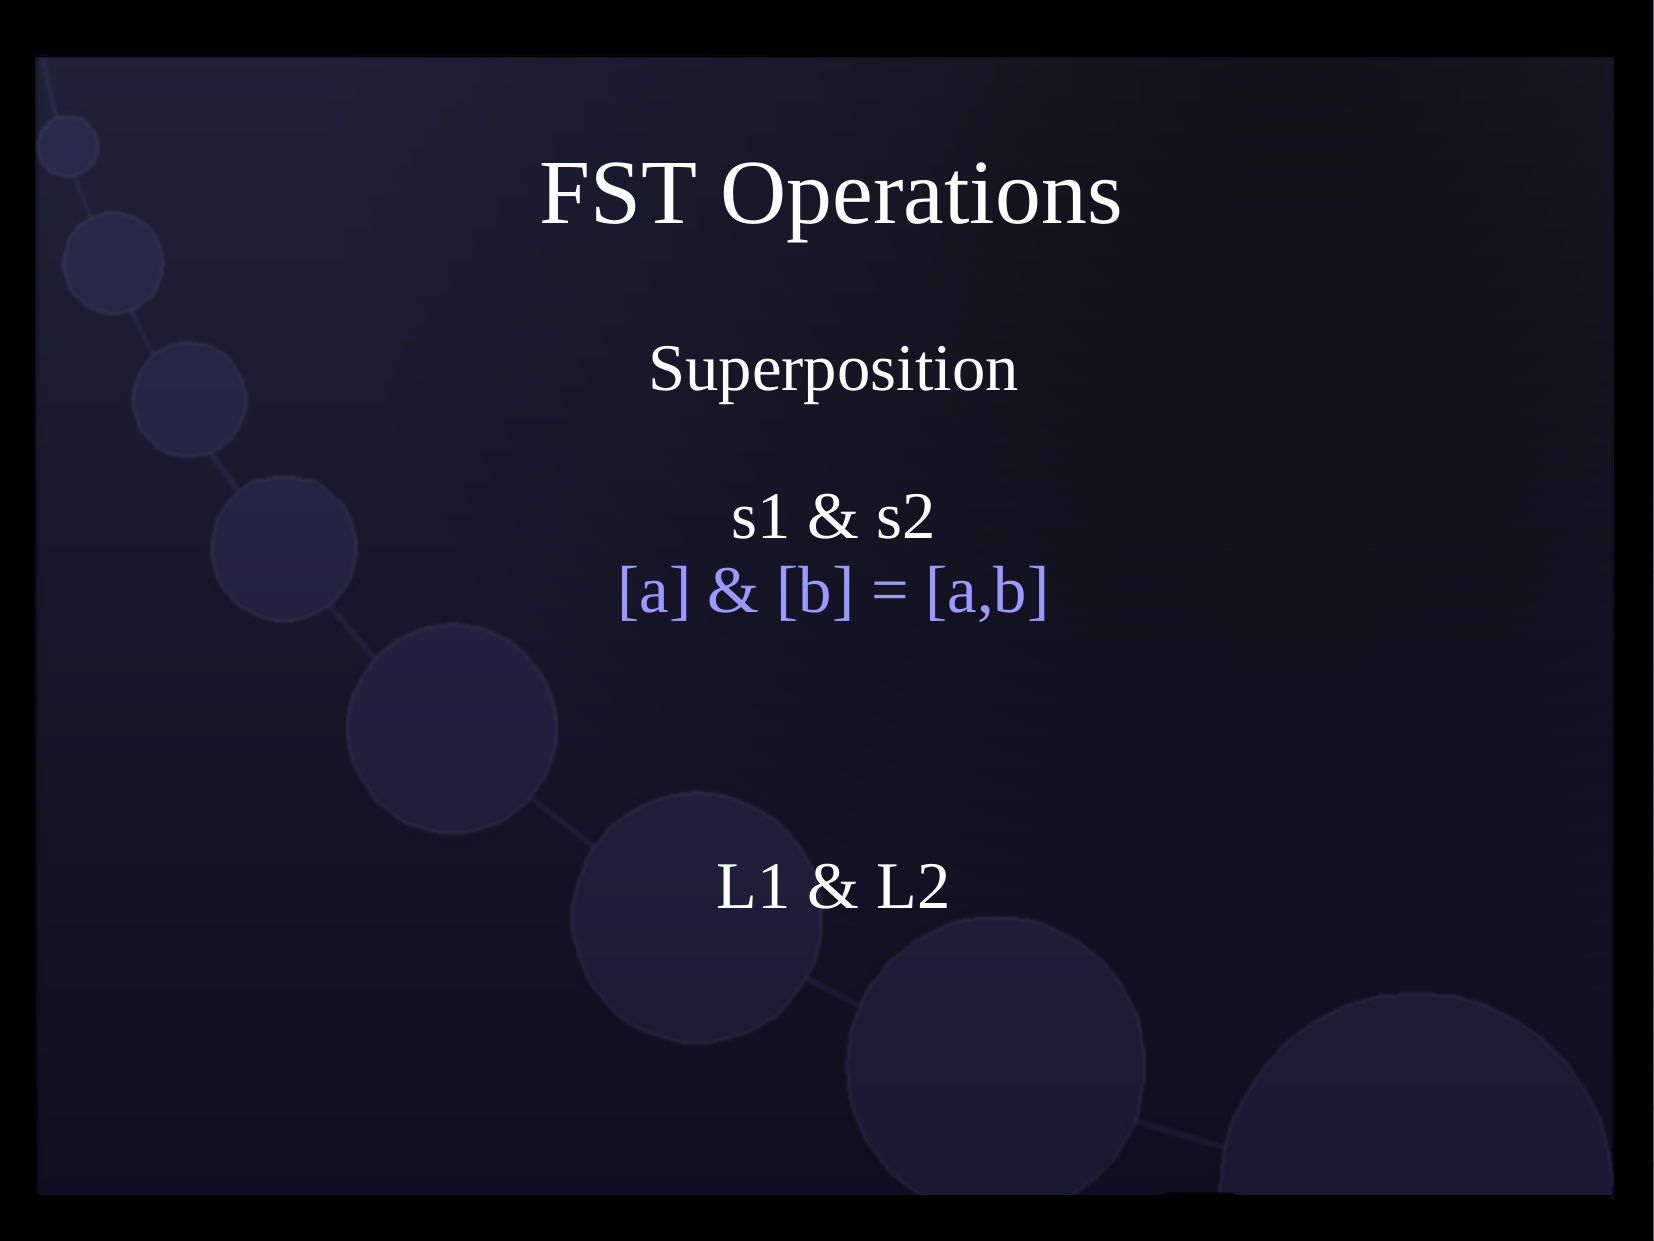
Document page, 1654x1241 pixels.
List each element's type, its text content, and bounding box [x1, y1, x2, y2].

title FST Operations [125, 88, 1538, 296]
picture [34, 57, 1615, 1195]
subtitle Superposition s1 & s2 [a] & [b] = [a,b] L1 & L2 [110, 230, 1523, 1241]
picture [0, 0, 1654, 1241]
